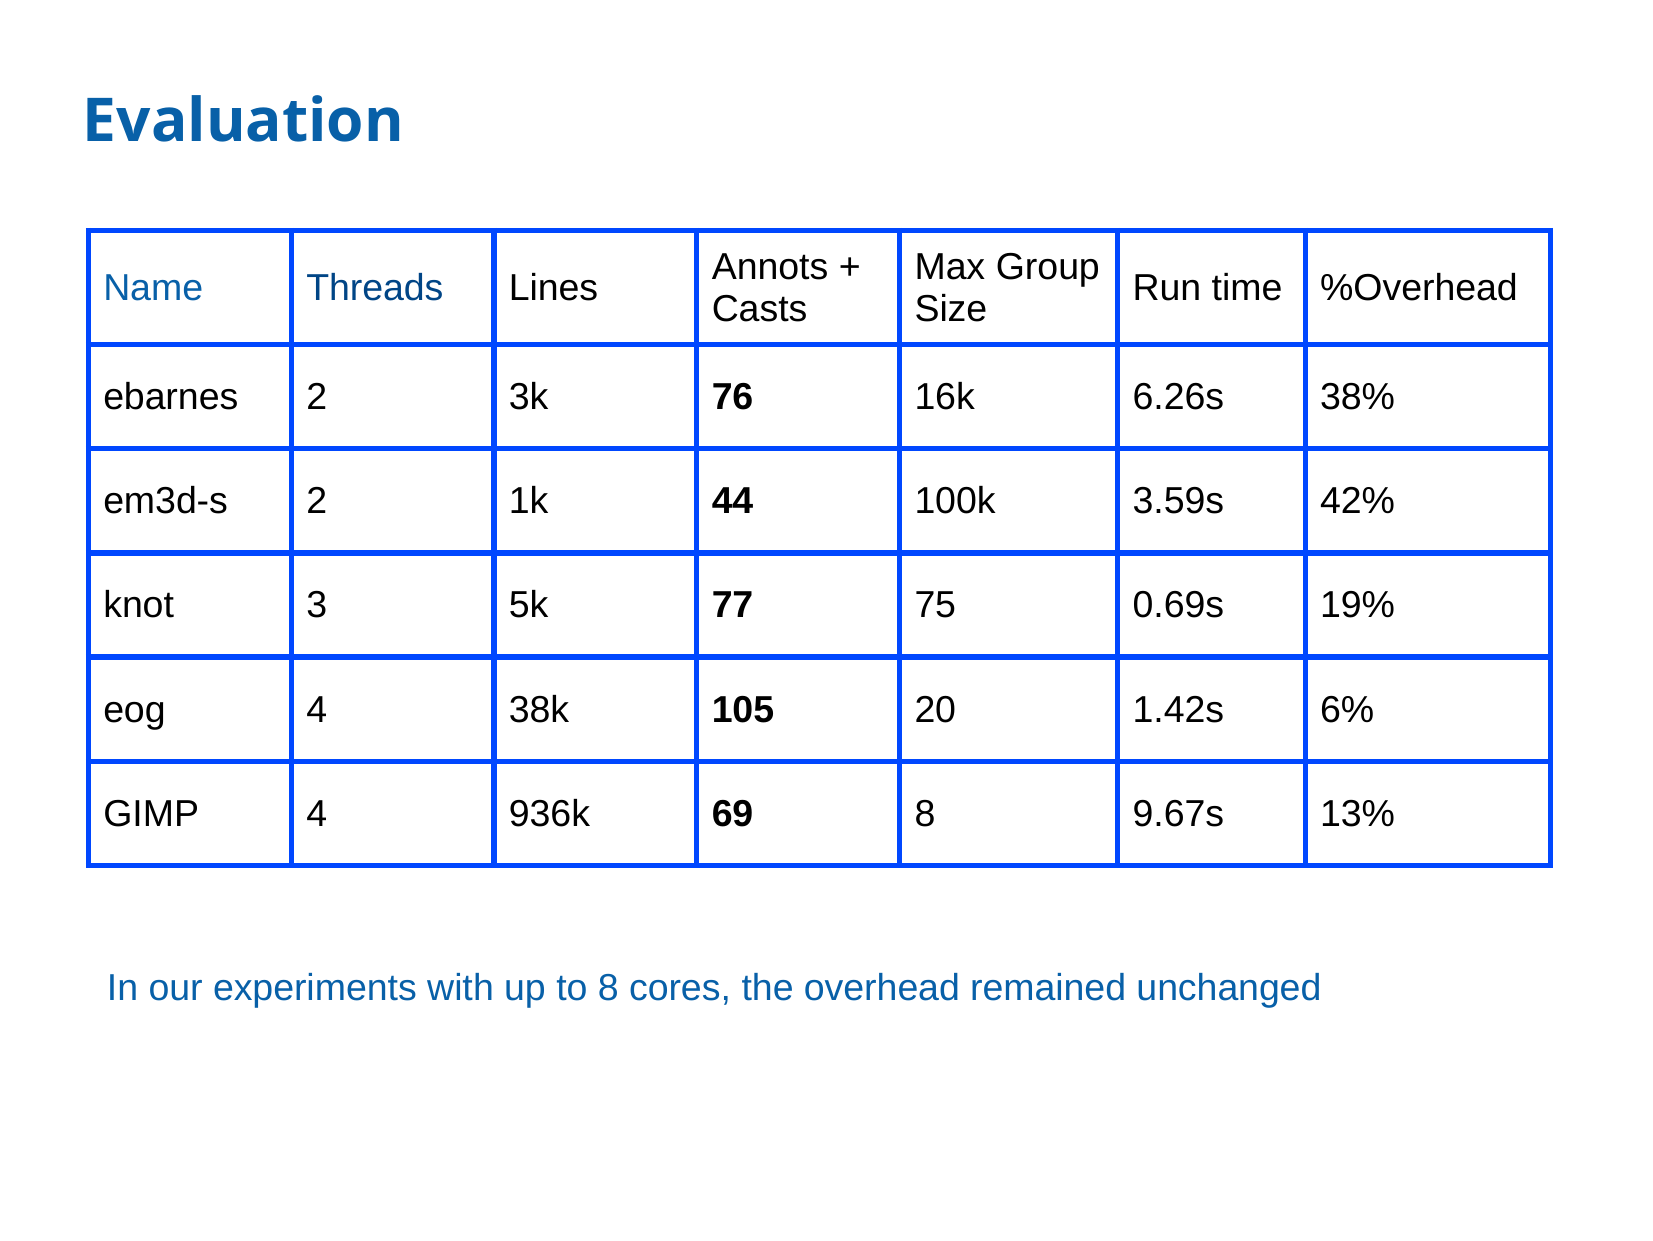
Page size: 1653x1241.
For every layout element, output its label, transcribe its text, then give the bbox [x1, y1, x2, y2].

table_cell 105 [699, 660, 897, 759]
table_header Lines [497, 233, 694, 342]
table_cell 3k [497, 347, 694, 446]
table_header Run time [1120, 233, 1303, 342]
table_cell 13% [1308, 764, 1548, 863]
table_cell 9.67s [1120, 764, 1303, 863]
table_cell 42% [1308, 451, 1548, 550]
table_header Annots + Casts [699, 233, 897, 342]
table_cell 6.26s [1120, 347, 1303, 446]
table_cell 76 [699, 347, 897, 446]
table_cell 8 [902, 764, 1115, 863]
table_cell 3.59s [1120, 451, 1303, 550]
table_cell 1.42s [1120, 660, 1303, 759]
table_cell 16k [902, 347, 1115, 446]
table_cell 77 [699, 556, 897, 654]
table_cell 6% [1308, 660, 1548, 759]
table_header Max Group Size [902, 233, 1115, 342]
table_cell 4 [294, 764, 491, 863]
table_header Threads [294, 233, 491, 342]
table_cell eog [91, 660, 289, 759]
table_cell ebarnes [91, 347, 289, 446]
table_cell 2 [294, 347, 491, 446]
table_cell 1k [497, 451, 694, 550]
table_cell 2 [294, 451, 491, 550]
table_cell em3d-s [91, 451, 289, 550]
table_header Name [91, 233, 289, 342]
title Evaluation [82, 56, 1571, 181]
table_cell 4 [294, 660, 491, 759]
text_box In our experiments with up to 8 cores, the overhead remained unchanged [92, 959, 1513, 1017]
table_cell 5k [497, 556, 694, 654]
table_cell 44 [699, 451, 897, 550]
table_cell 0.69s [1120, 556, 1303, 654]
table_cell 38% [1308, 347, 1548, 446]
table_cell GIMP [91, 764, 289, 863]
table_cell 3 [294, 556, 491, 654]
table_cell 69 [699, 764, 897, 863]
table_header %Overhead [1308, 233, 1548, 342]
table_cell 936k [497, 764, 694, 863]
table_cell 100k [902, 451, 1115, 550]
table_cell 19% [1308, 556, 1548, 654]
table_cell 20 [902, 660, 1115, 759]
table_cell 75 [902, 556, 1115, 654]
table_cell knot [91, 556, 289, 654]
table_cell 38k [497, 660, 694, 759]
